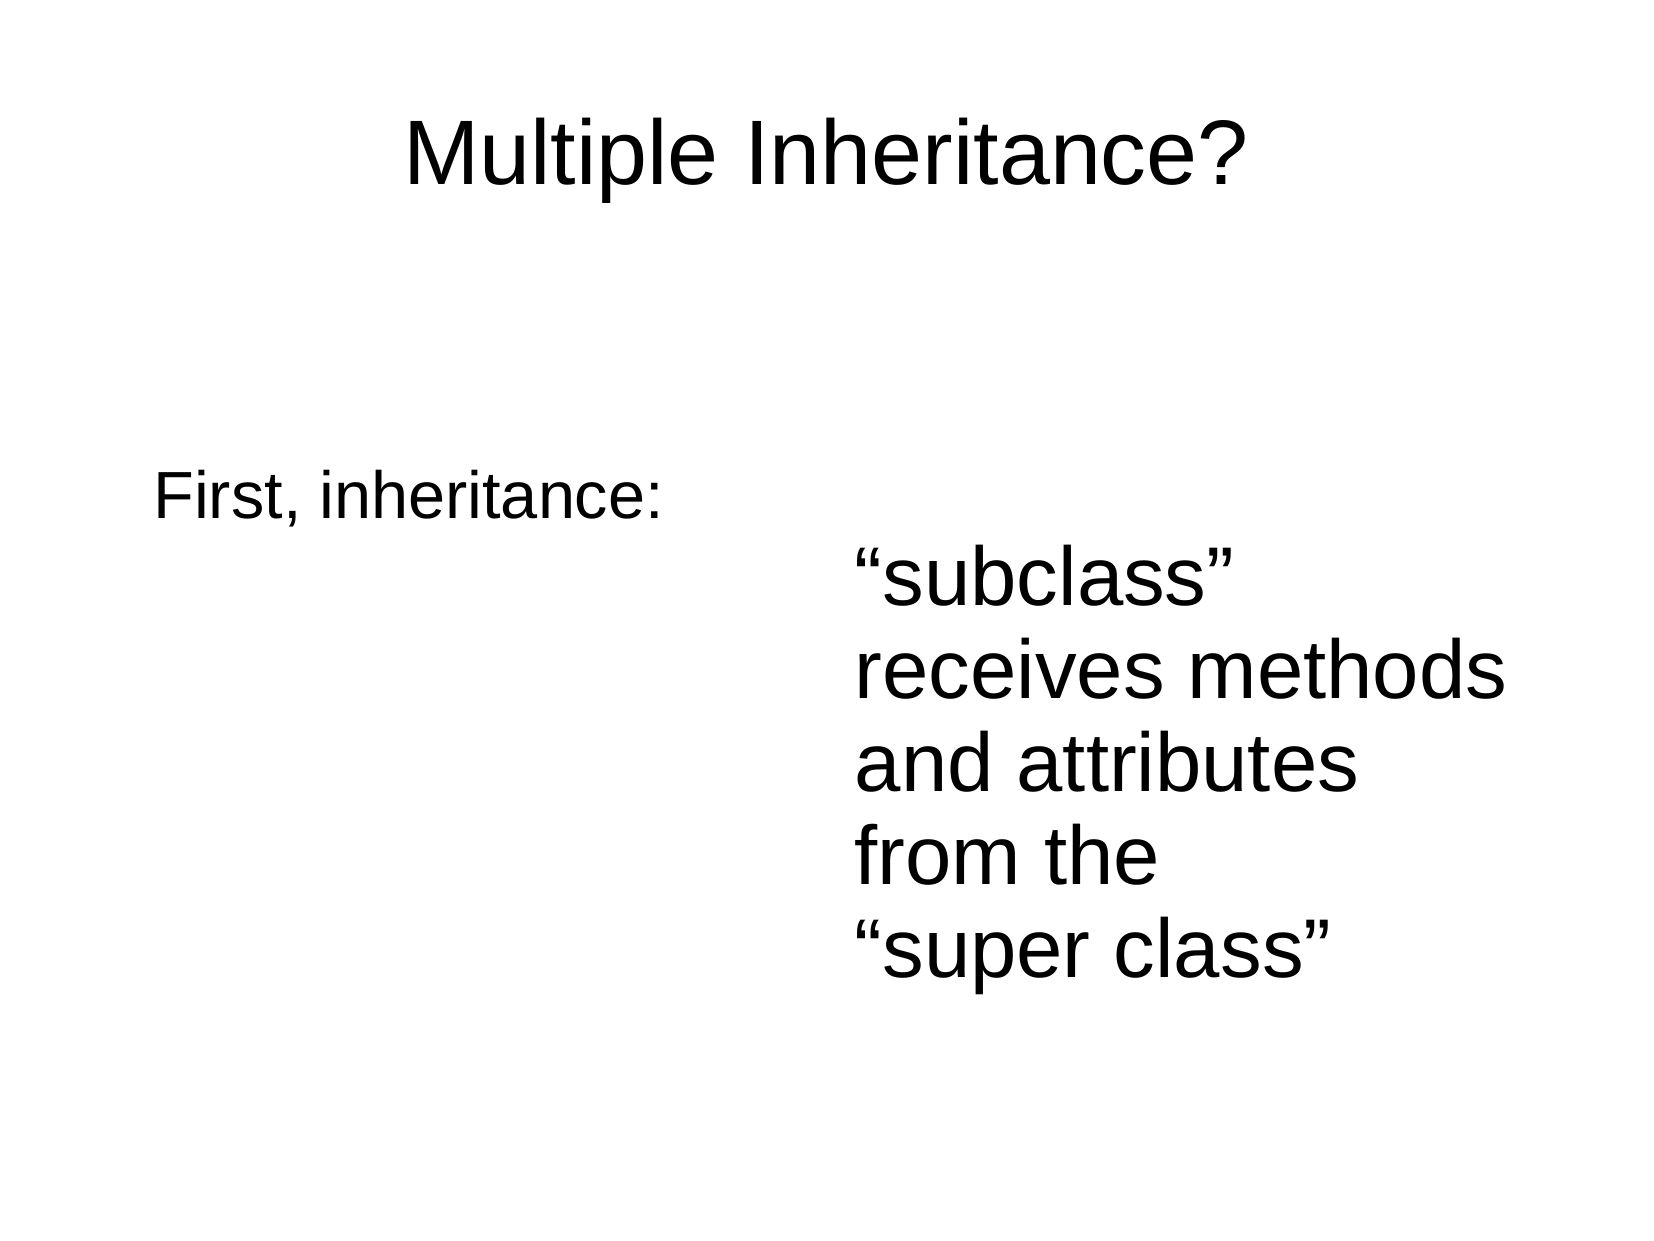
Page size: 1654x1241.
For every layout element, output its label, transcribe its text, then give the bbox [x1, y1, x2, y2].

text_box “subclass” receives methods and attributes from the “super class” [840, 522, 1561, 1004]
list First, inheritance: [82, 405, 1571, 586]
title Multiple Inheritance? [82, 49, 1571, 257]
